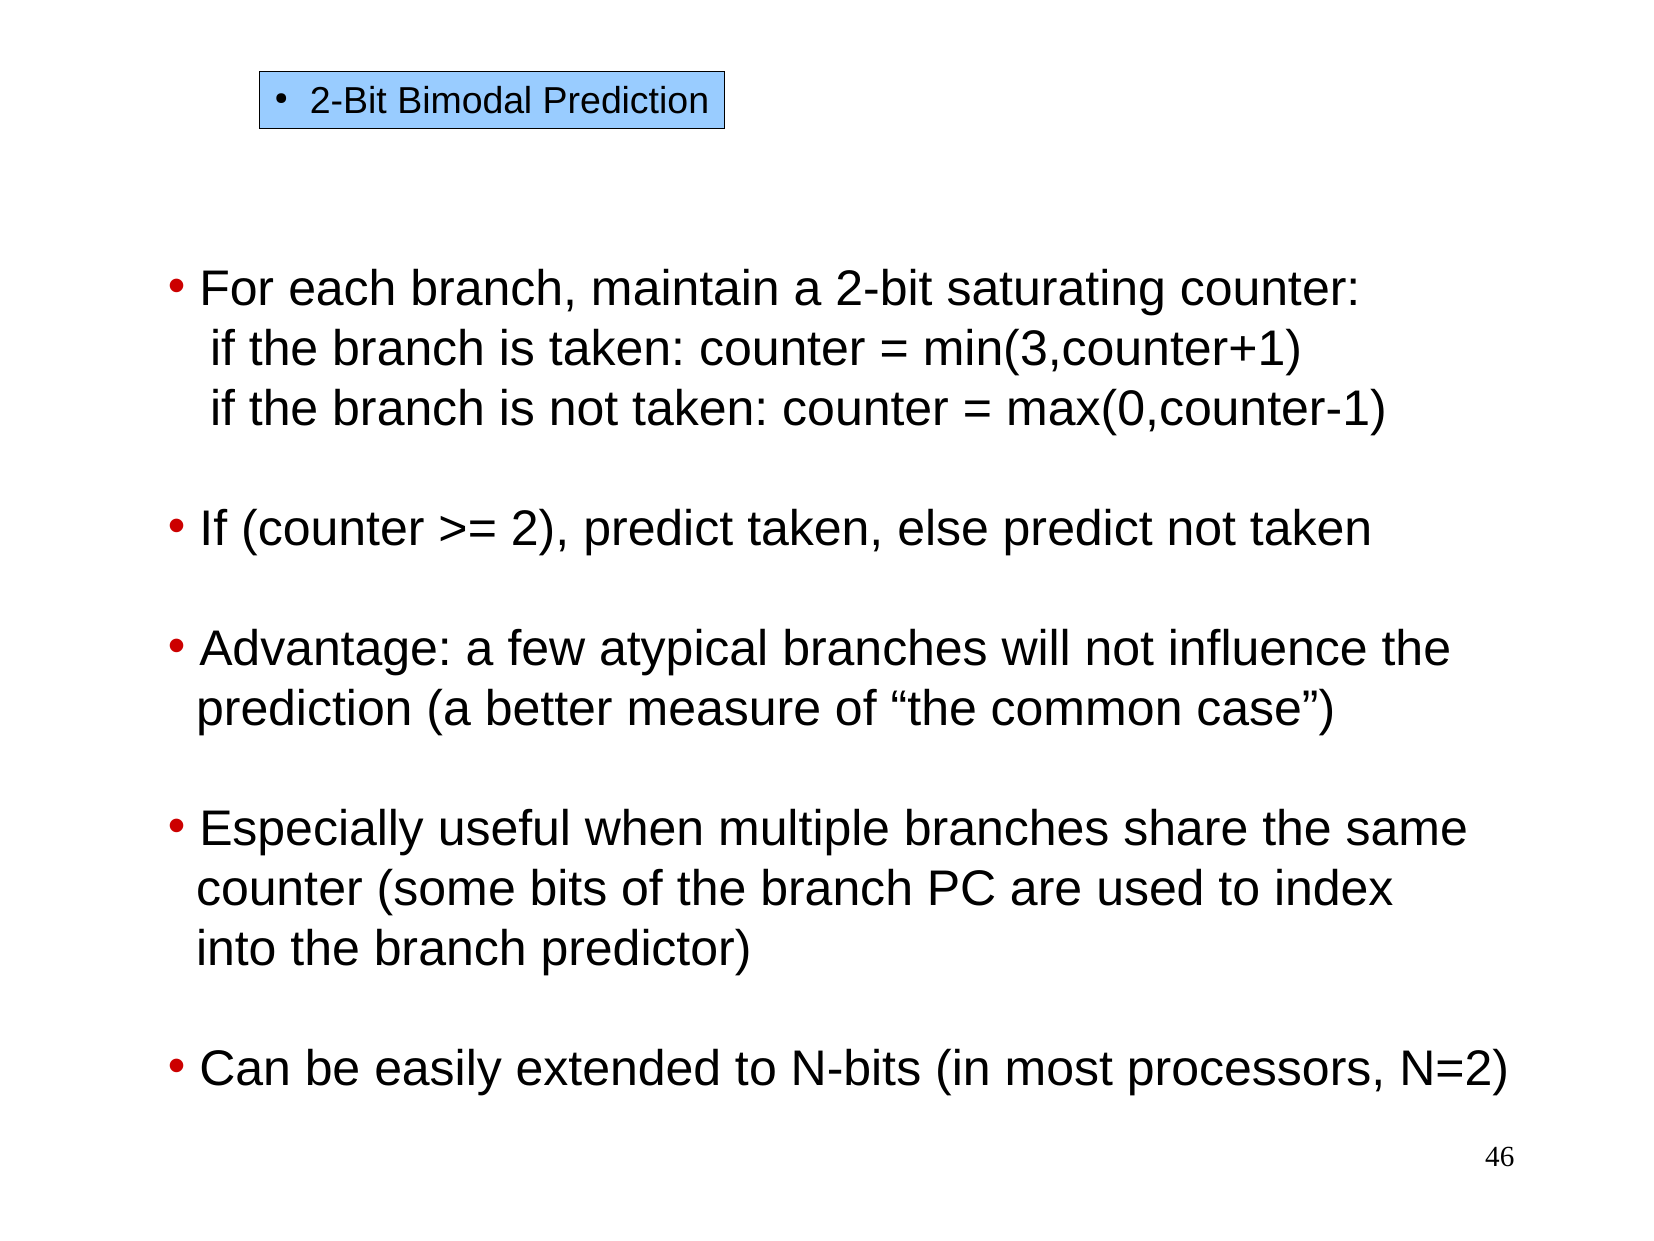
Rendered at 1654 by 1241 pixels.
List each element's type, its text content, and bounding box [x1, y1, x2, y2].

text_box For each branch, maintain a 2-bit saturating counter: if the branch is taken: counter = min(3,counter+1) if the branch is not taken: counter = max(0,counter-1) If (counter >= 2), predict taken, else predict not taken Advantage: a few atypical branches will not influence the prediction (a better measure of “the common case”) Especially useful when multiple branches share the same counter (some bits of the branch PC are used to index into the branch predictor) Can be easily extended to N-bits (in most processors, N=2) [153, 247, 1525, 1104]
text_box 2-Bit Bimodal Prediction [259, 71, 725, 129]
text_box <number> [1184, 1129, 1530, 1213]
